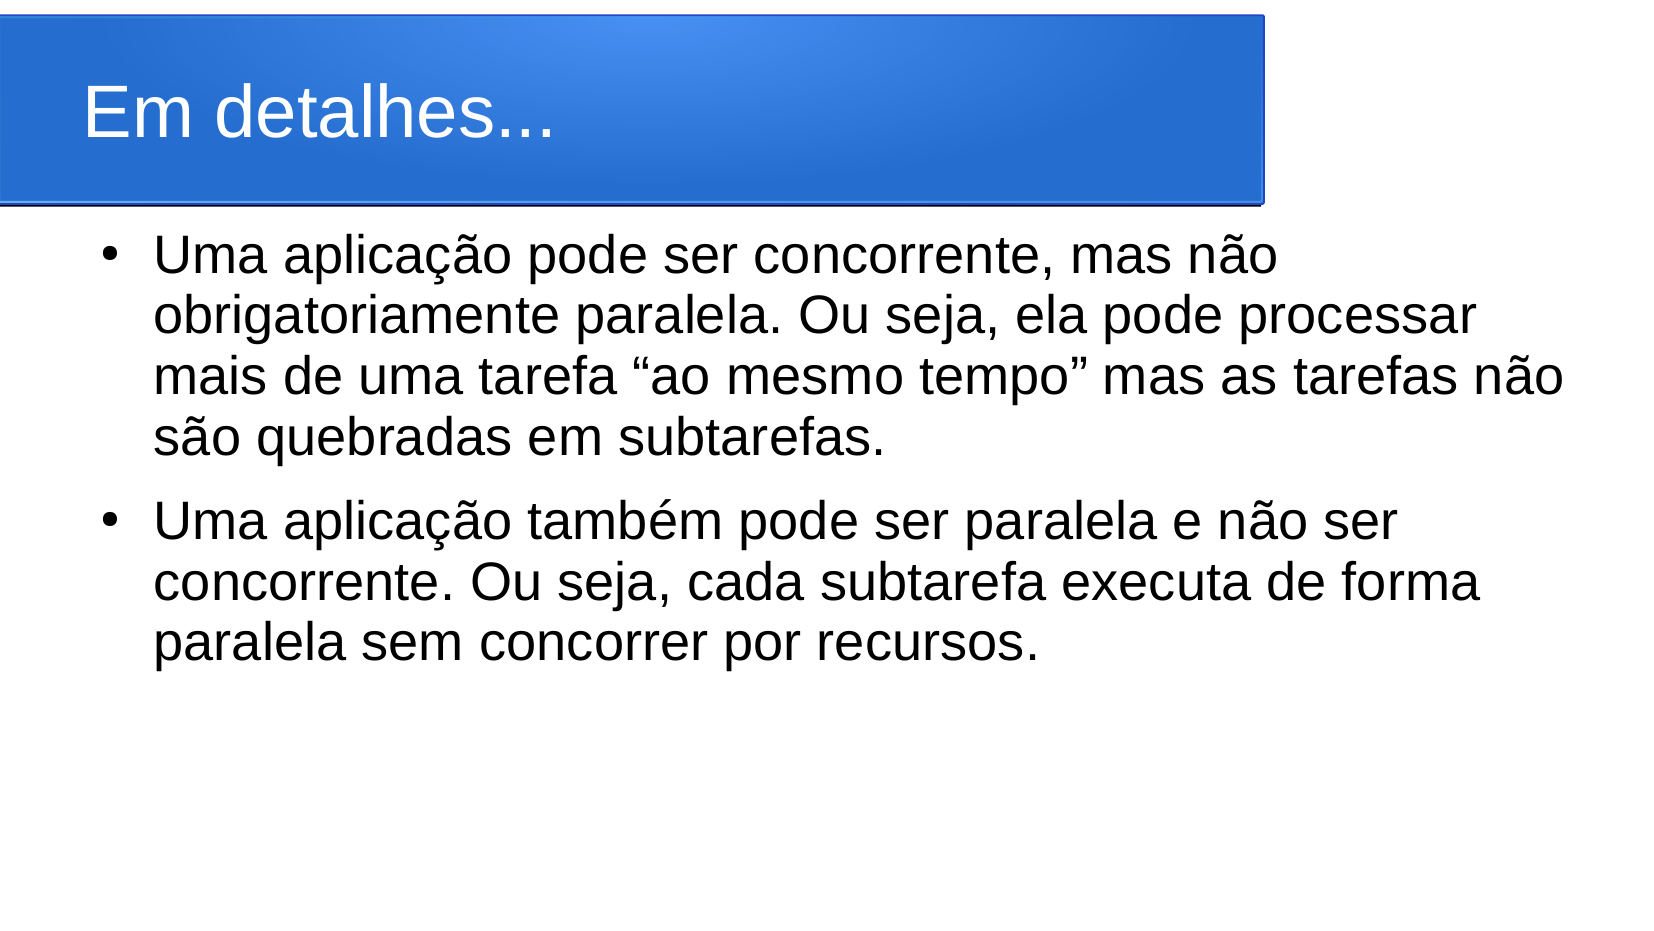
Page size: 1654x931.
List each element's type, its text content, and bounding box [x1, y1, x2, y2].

title Em detalhes... [82, 35, 1235, 189]
list Uma aplicação pode ser concorrente, mas não obrigatoriamente paralela. Ou seja, ela pode processar mais de uma tarefa “ao mesmo tempo” mas as tarefas não são quebradas em subtarefas. Uma aplicação também pode ser paralela e não ser concorrente. Ou seja, cada subtarefa executa de forma paralela sem concorrer por recursos. [82, 224, 1571, 764]
